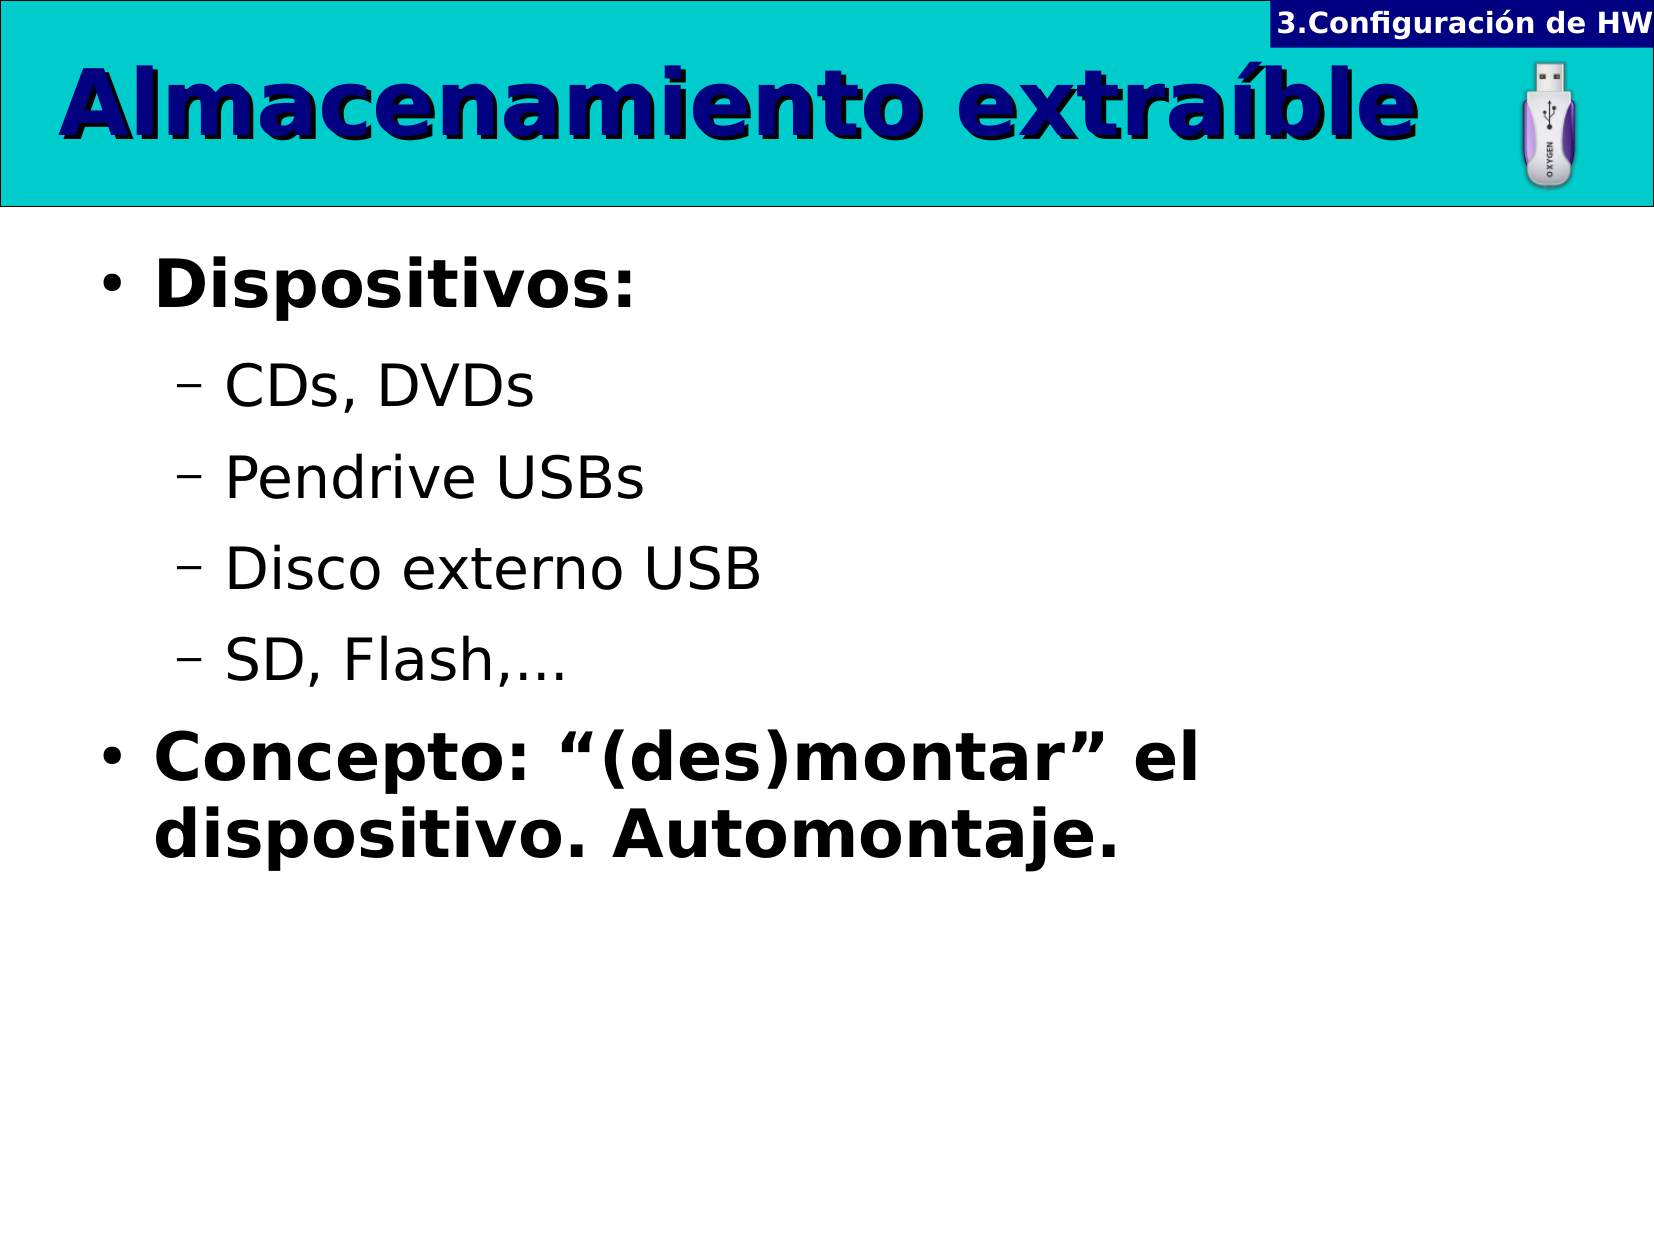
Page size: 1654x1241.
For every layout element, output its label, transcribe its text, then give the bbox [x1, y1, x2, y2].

text_box 3.Configuración de HW [1270, 0, 1654, 48]
list Dispositivos: CDs, DVDs Pendrive USBs Disco externo USB SD, Flash,... Concepto: “(des)montar” el dispositivo. Automontaje. [82, 245, 1571, 1109]
picture [1479, 55, 1619, 195]
title Almacenamiento extraíble [59, 14, 1654, 192]
